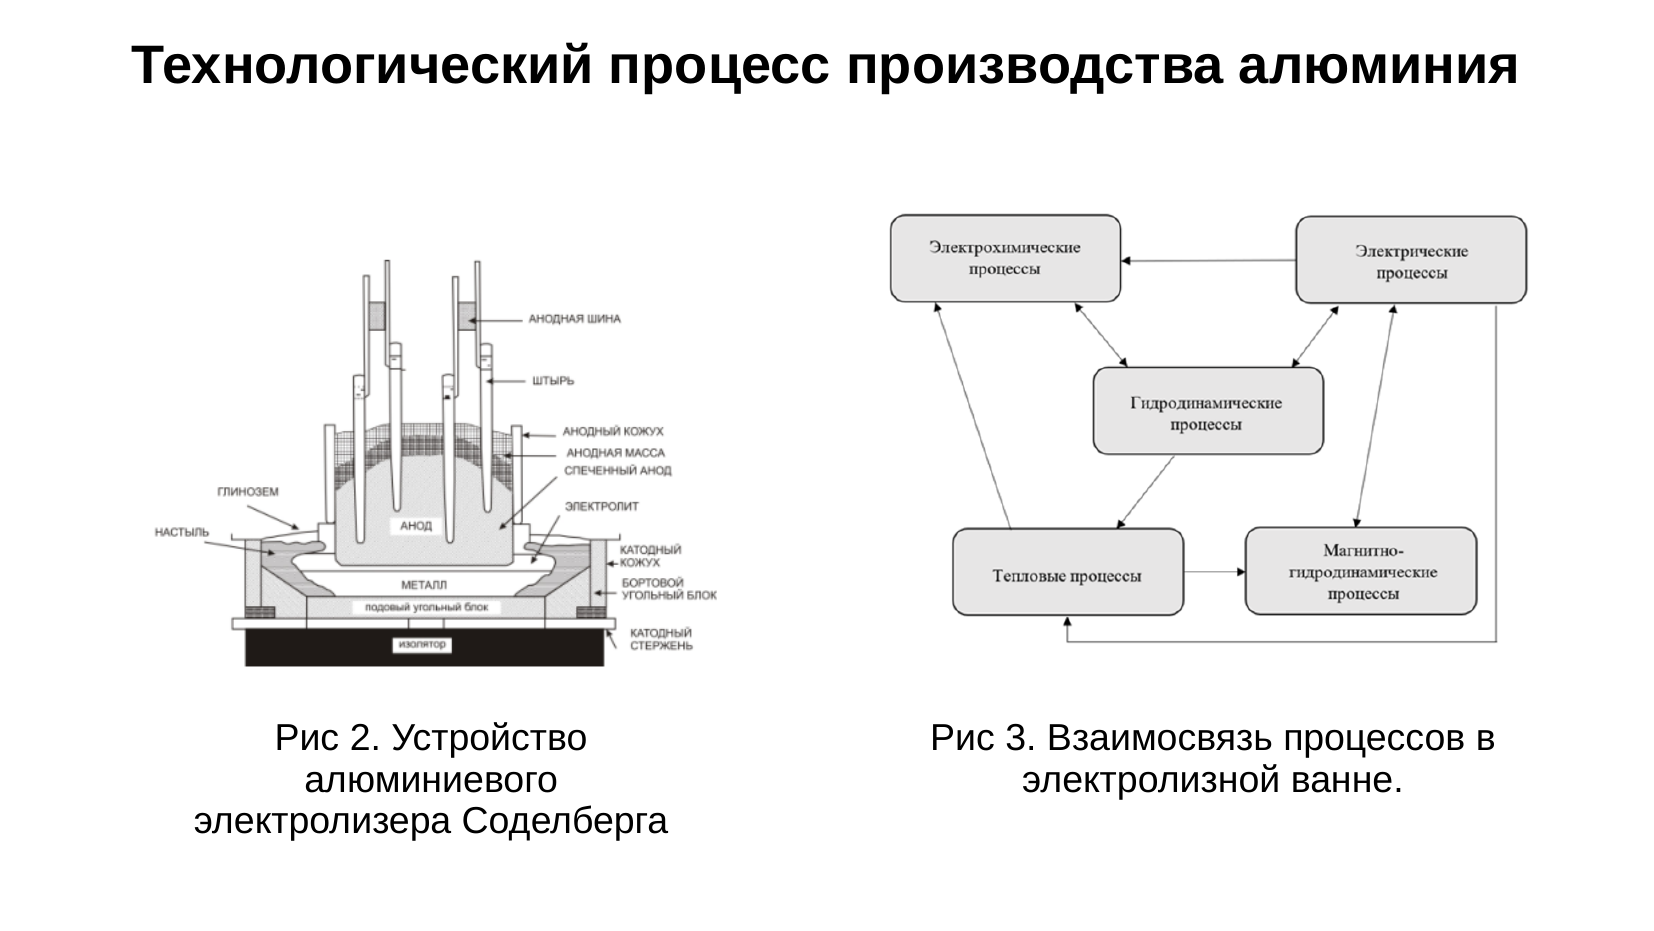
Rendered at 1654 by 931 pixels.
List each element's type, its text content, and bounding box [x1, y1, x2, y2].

text_box Рис 2. Устройство алюминиевого электролизера Соделберга [178, 708, 711, 850]
picture [885, 206, 1534, 650]
title Технологический процесс производства алюминия [82, 12, 1571, 119]
text_box Рис 3. Взаимосвязь процессов в электролизной ванне. [915, 708, 1625, 857]
picture [147, 236, 741, 680]
